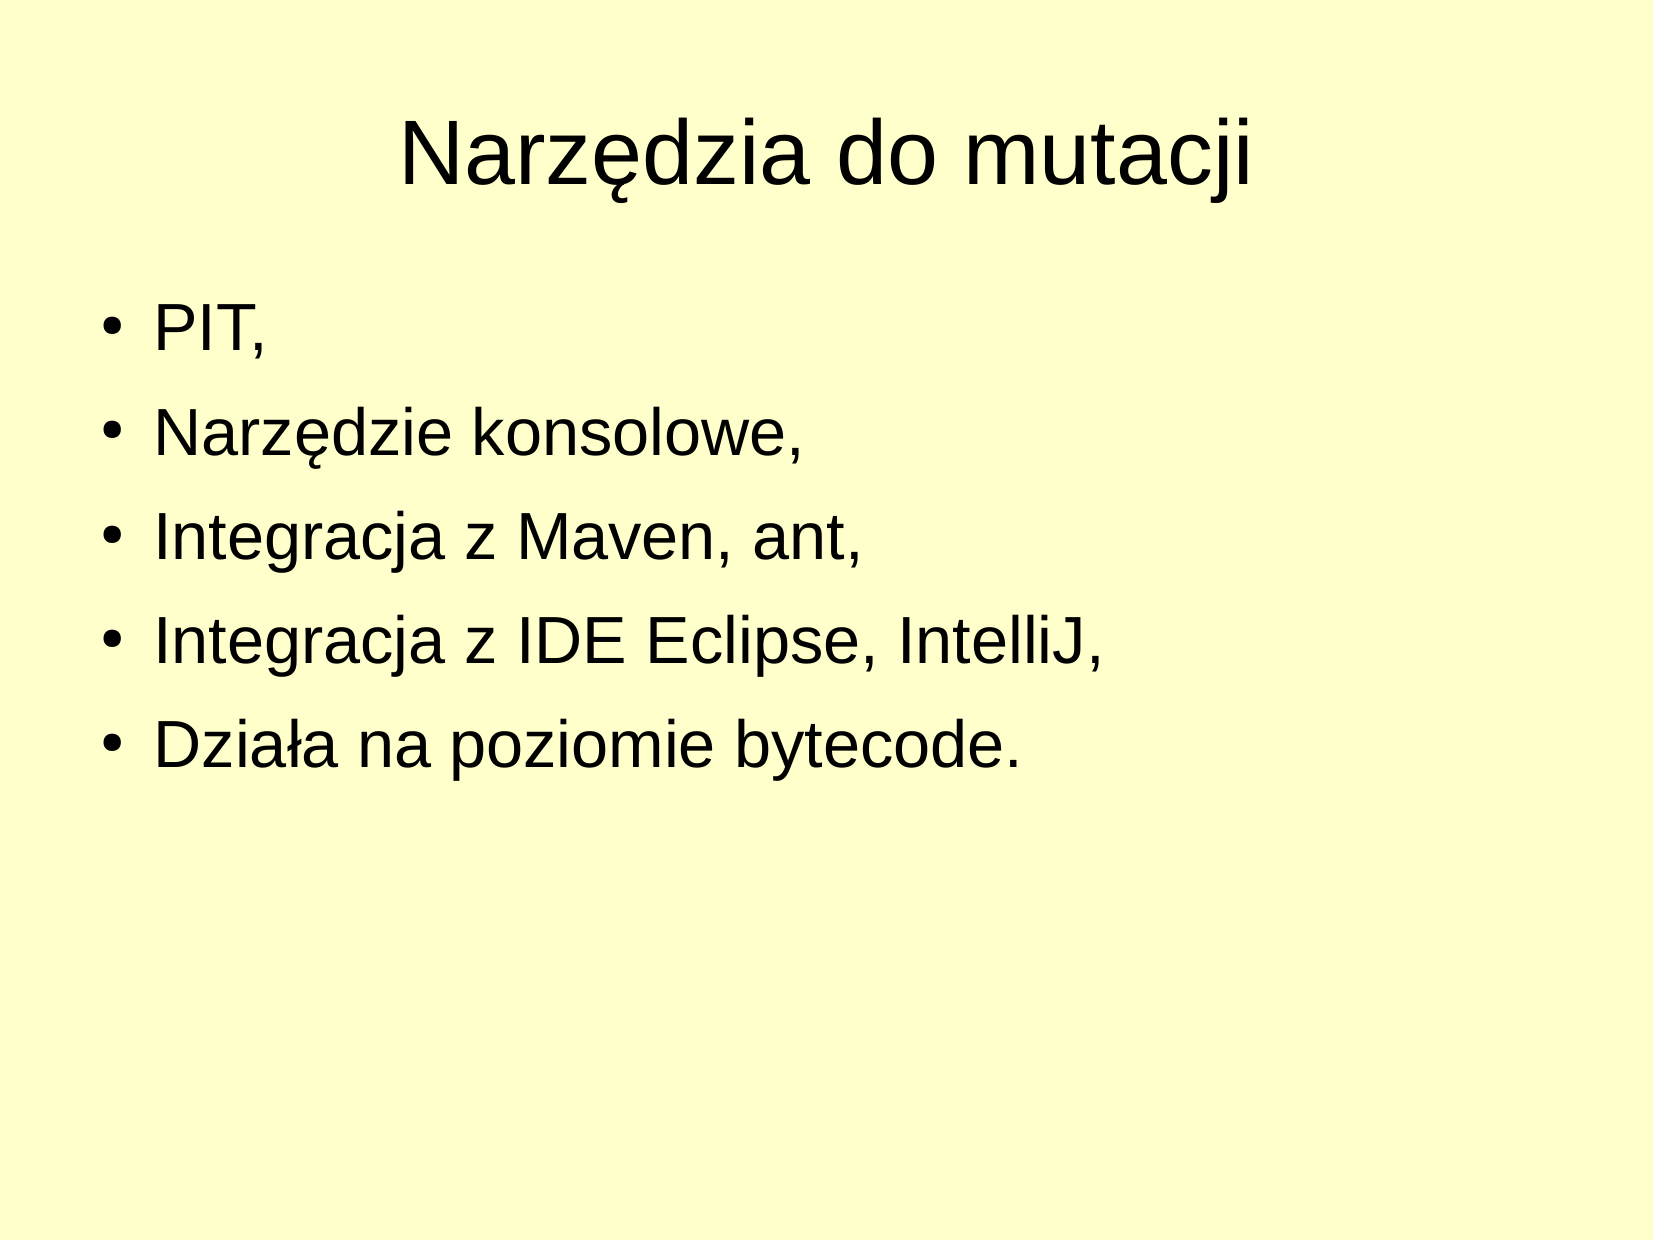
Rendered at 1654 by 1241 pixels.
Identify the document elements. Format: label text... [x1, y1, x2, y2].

title Narzędzia do mutacji [82, 49, 1571, 257]
list PIT, Narzędzie konsolowe, Integracja z Maven, ant, Integracja z IDE Eclipse, IntelliJ, Działa na poziomie bytecode. [82, 290, 1571, 1109]
